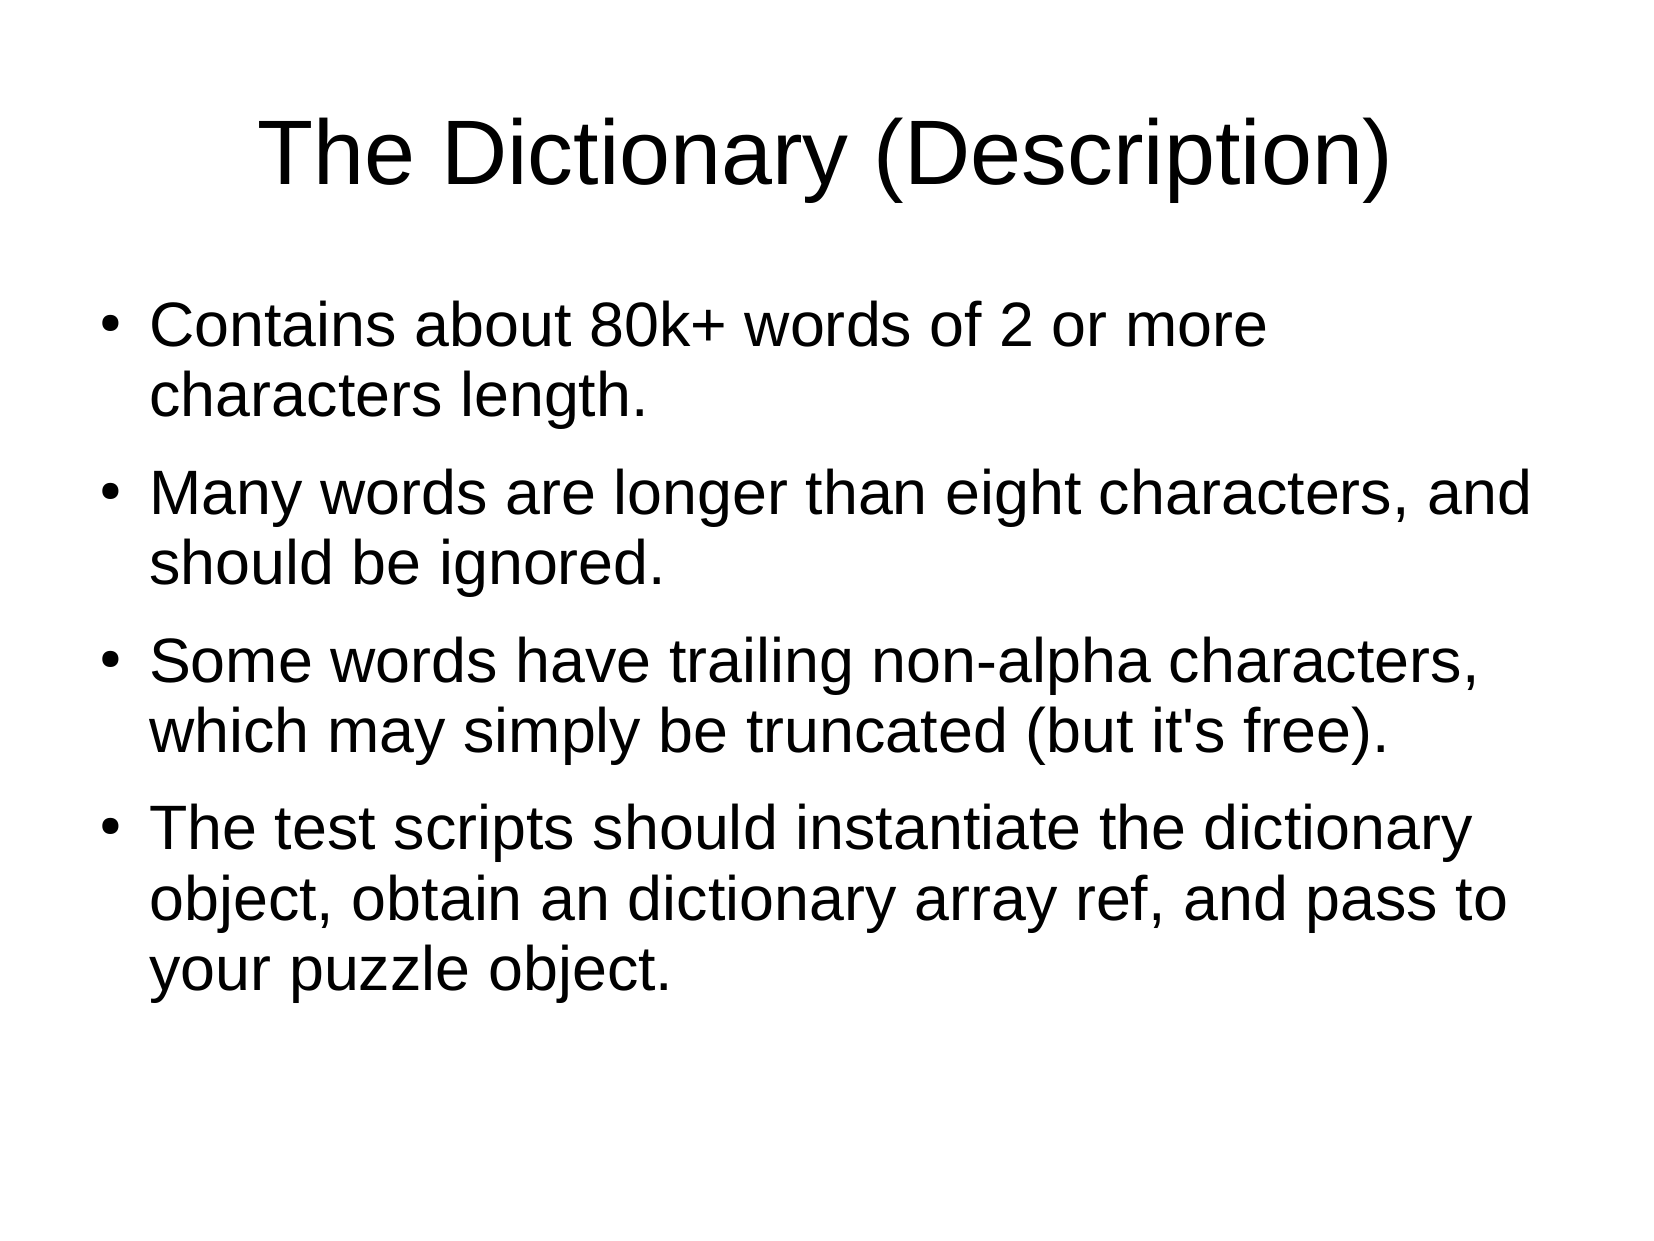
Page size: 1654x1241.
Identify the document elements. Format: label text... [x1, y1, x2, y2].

list Contains about 80k+ words of 2 or more characters length. Many words are longer than eight characters, and should be ignored. Some words have trailing non-alpha characters, which may simply be truncated (but it's free). The test scripts should instantiate the dictionary object, obtain an dictionary array ref, and pass to your puzzle object. [82, 290, 1571, 1010]
title The Dictionary (Description) [82, 49, 1571, 257]
